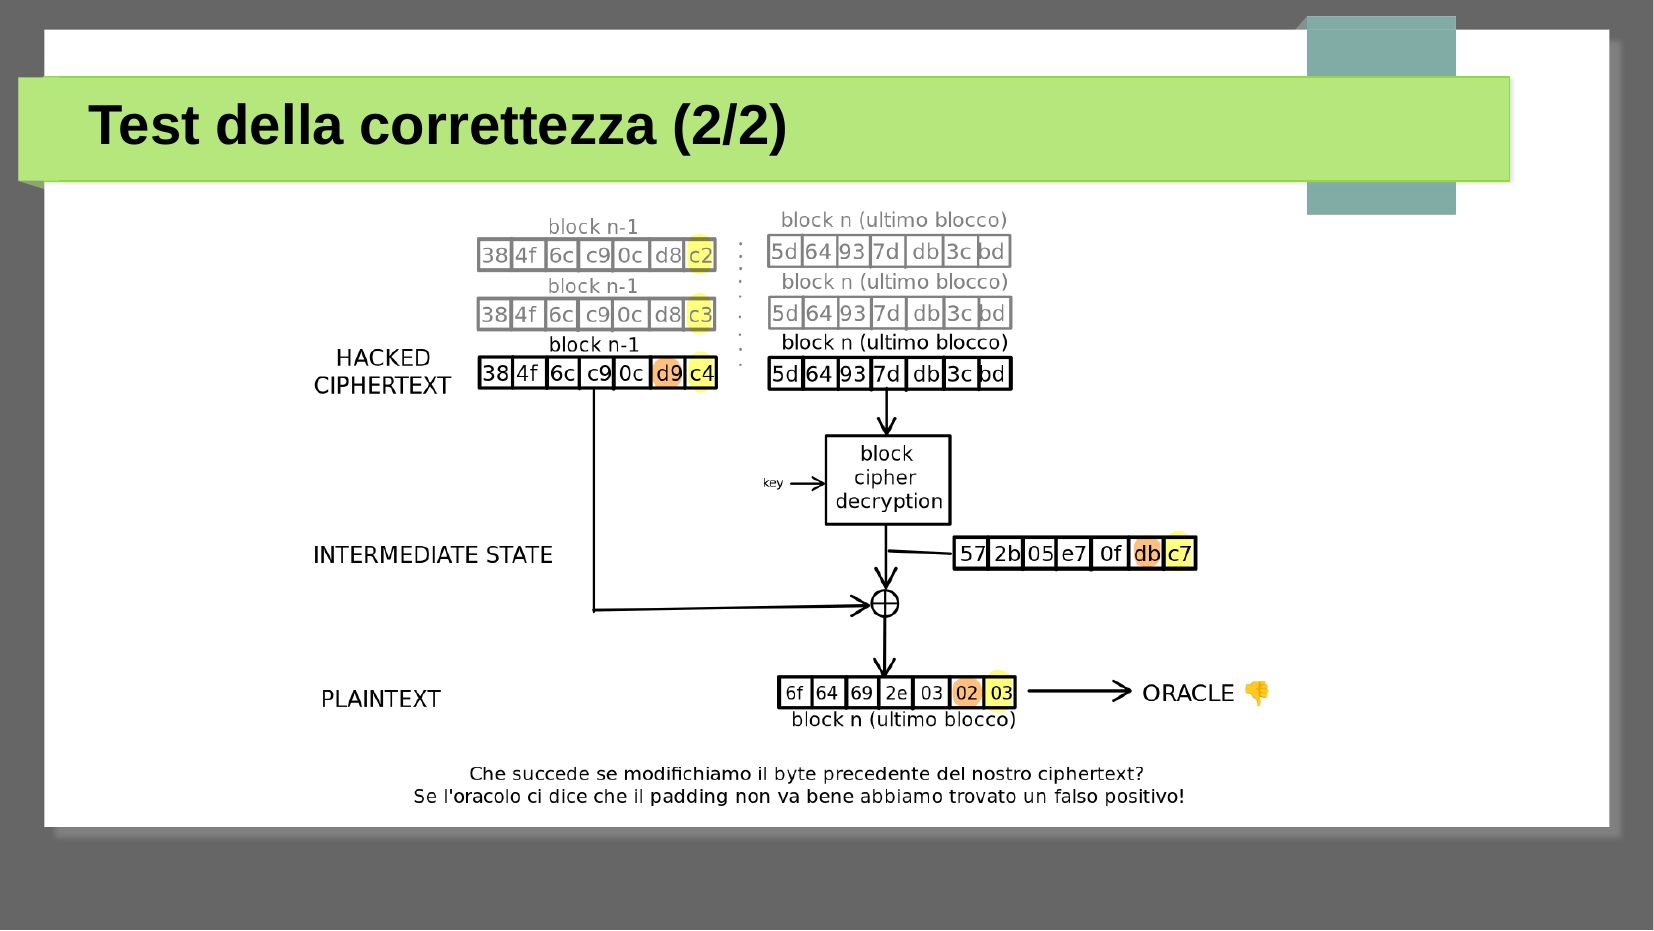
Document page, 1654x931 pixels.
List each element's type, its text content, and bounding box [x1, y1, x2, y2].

picture [300, 187, 1277, 816]
title Test della correttezza (2/2) [88, 73, 1506, 178]
